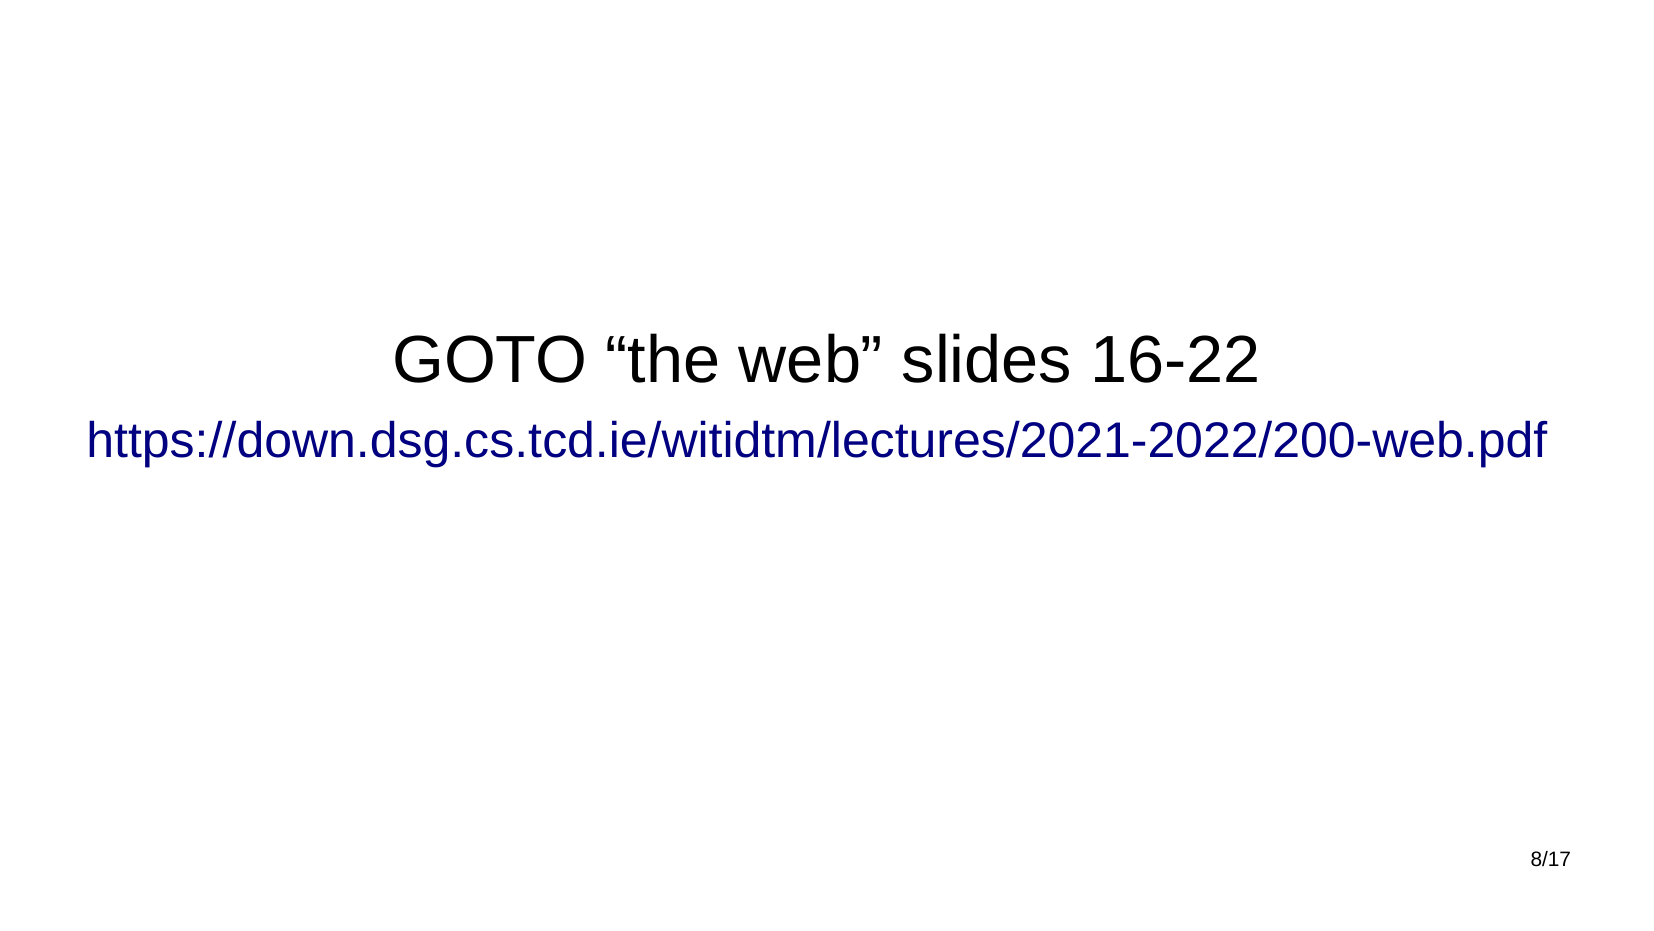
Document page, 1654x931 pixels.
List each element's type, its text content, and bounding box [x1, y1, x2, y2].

subtitle GOTO “the web” slides 16-22 https://down.dsg.cs.tcd.ie/witidtm/lectures/2021-2022/200-web.pdf [82, 37, 1571, 757]
